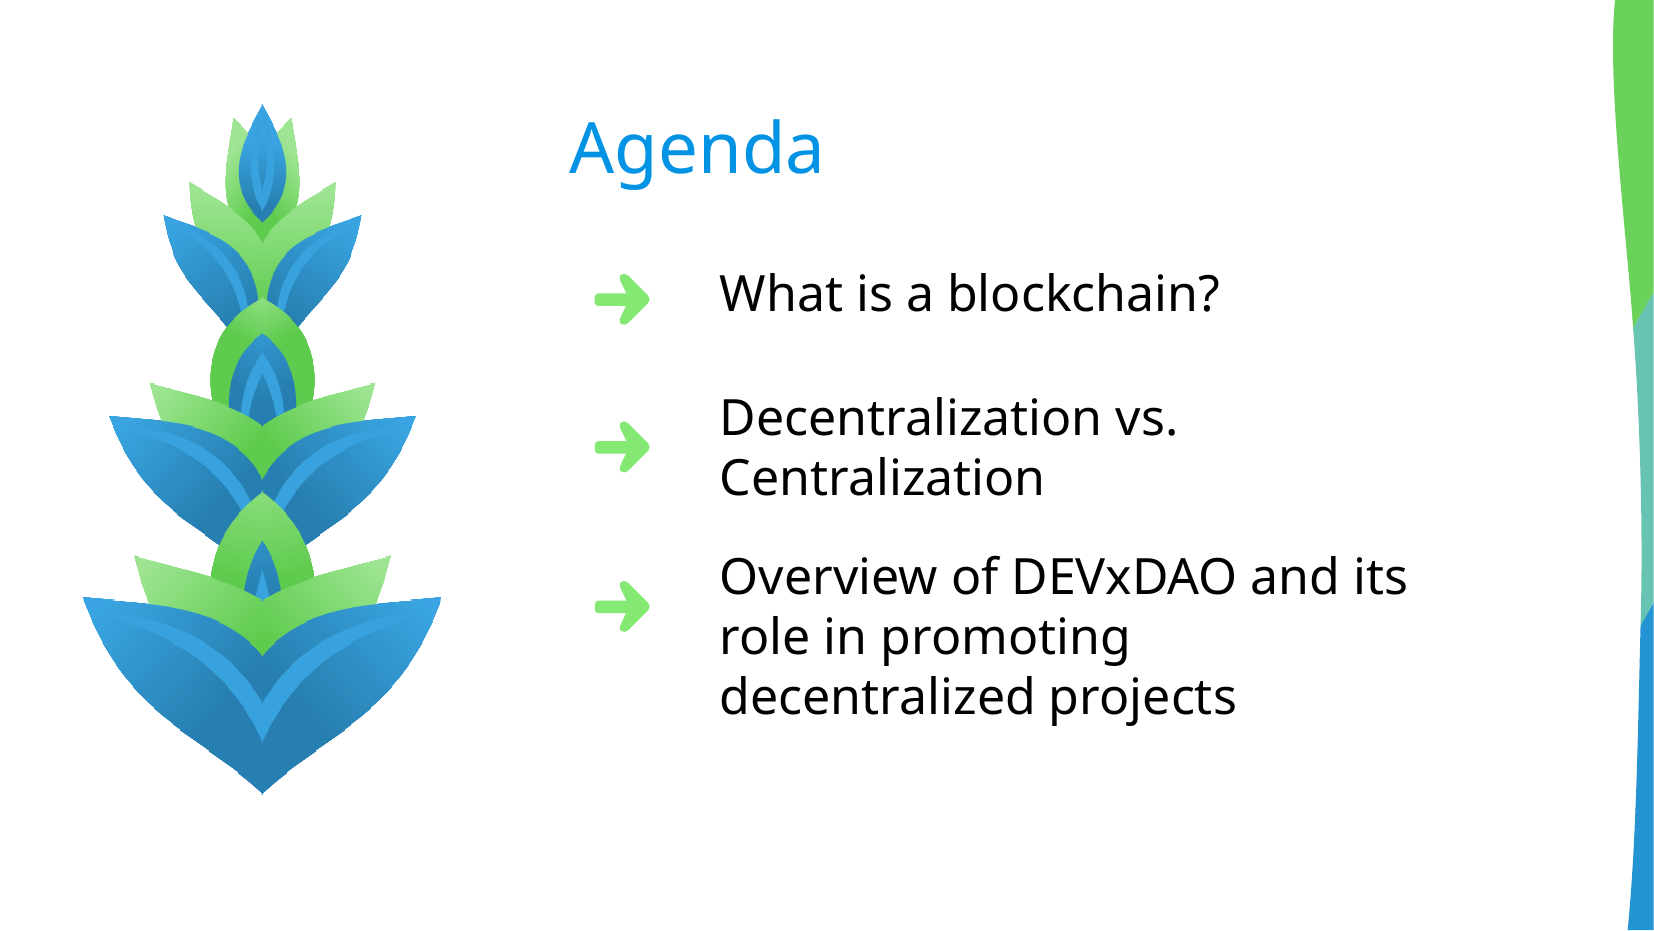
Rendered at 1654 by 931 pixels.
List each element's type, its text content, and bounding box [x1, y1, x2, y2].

picture [83, 104, 441, 796]
text_box What is a blockchain? [705, 254, 1471, 330]
text_box Agenda [555, 95, 1654, 196]
text_box [594, 580, 650, 633]
text_box Overview of DEVxDAO and its role in promoting decentralized projects [705, 537, 1471, 732]
text_box [594, 421, 650, 473]
text_box Decentralization vs. Centralization [705, 378, 1471, 513]
text_box [594, 273, 650, 325]
